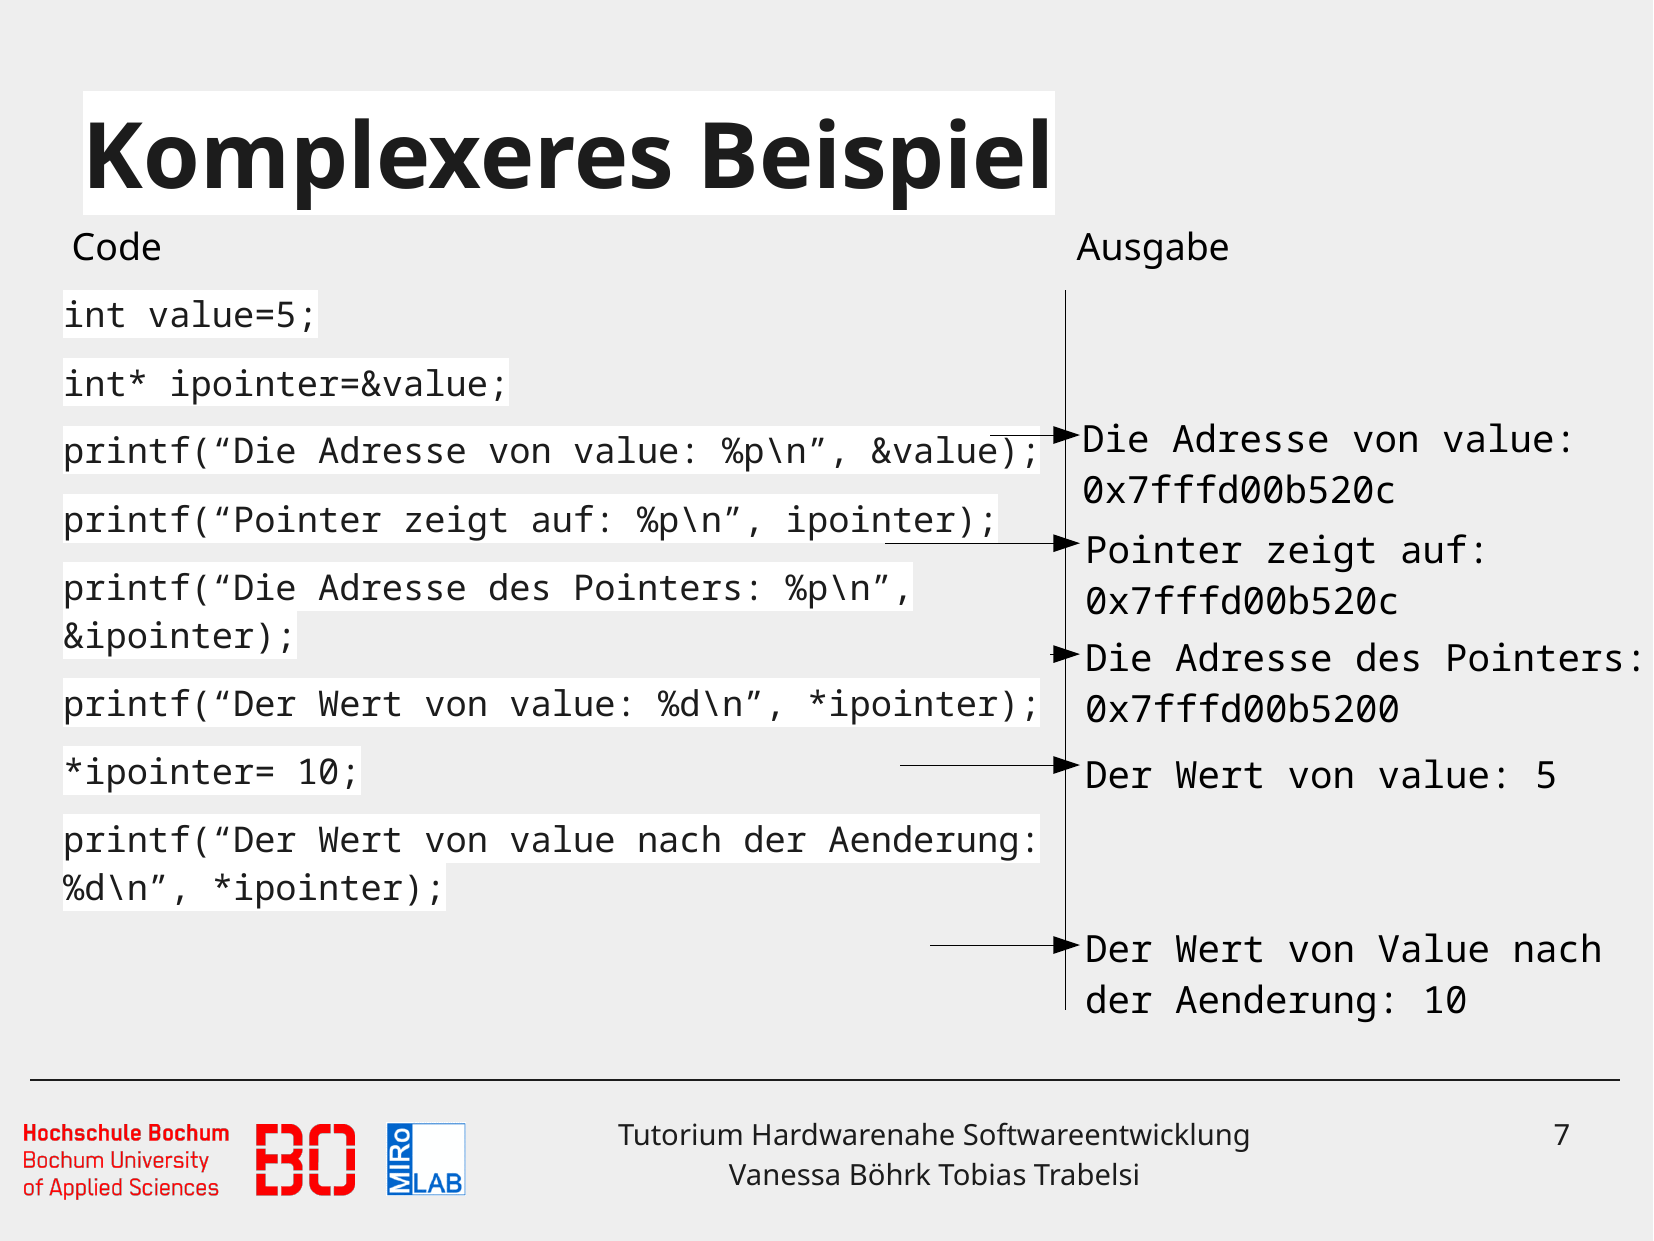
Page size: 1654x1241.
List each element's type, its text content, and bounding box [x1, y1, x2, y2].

picture [386, 1122, 466, 1196]
text_box Pointer zeigt auf: 0x7fffd00b520c [1035, 516, 1653, 623]
text_box Der Wert von Value nach der Aenderung: 10 [1035, 915, 1653, 1025]
list int value=5; int* ipointer=&value; printf(“Die Adresse von value: %p\n”, &value); printf(“Pointer zeigt auf: %p\n”, ipointer); printf(“Die Adresse des Pointers: %p\n”, &ipointer); printf(“Der Wert von value: %d\n”, *ipointer); *ipointer= 10; printf(“Der Wert von value nach der Aenderung: %d\n”, *ipointer); [15, 290, 1065, 1010]
title Komplexeres Beispiel [82, 49, 1561, 257]
text_box Die Adresse des Pointers: 0x7fffd00b5200 [1035, 623, 1653, 734]
text_box Code [56, 213, 526, 278]
text_box Die Adresse von value: 0x7fffd00b520c [1031, 405, 1653, 515]
text_box Ausgabe [1061, 213, 1531, 278]
picture [24, 1124, 355, 1200]
text_box Der Wert von value: 5 [1035, 741, 1653, 841]
